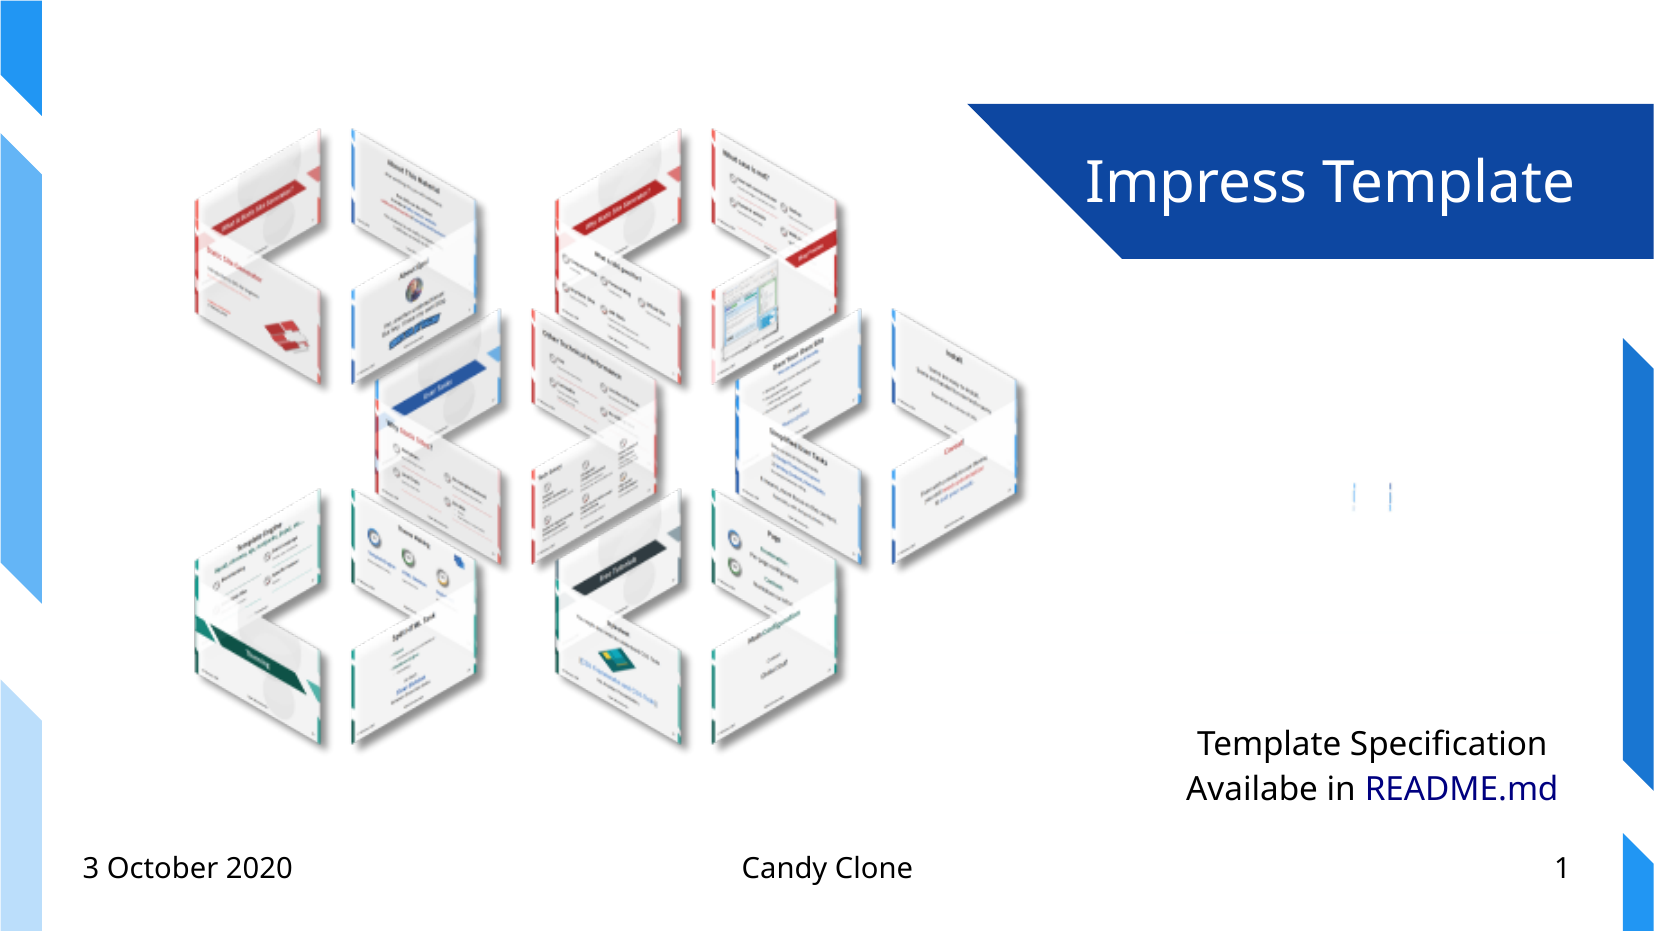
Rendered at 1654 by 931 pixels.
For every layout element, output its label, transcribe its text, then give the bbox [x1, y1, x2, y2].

picture [150, 104, 1051, 779]
title Impress Template [1050, 105, 1576, 256]
picture [1185, 359, 1560, 634]
subtitle Template Specification Availabe in README.md [1170, 690, 1576, 811]
